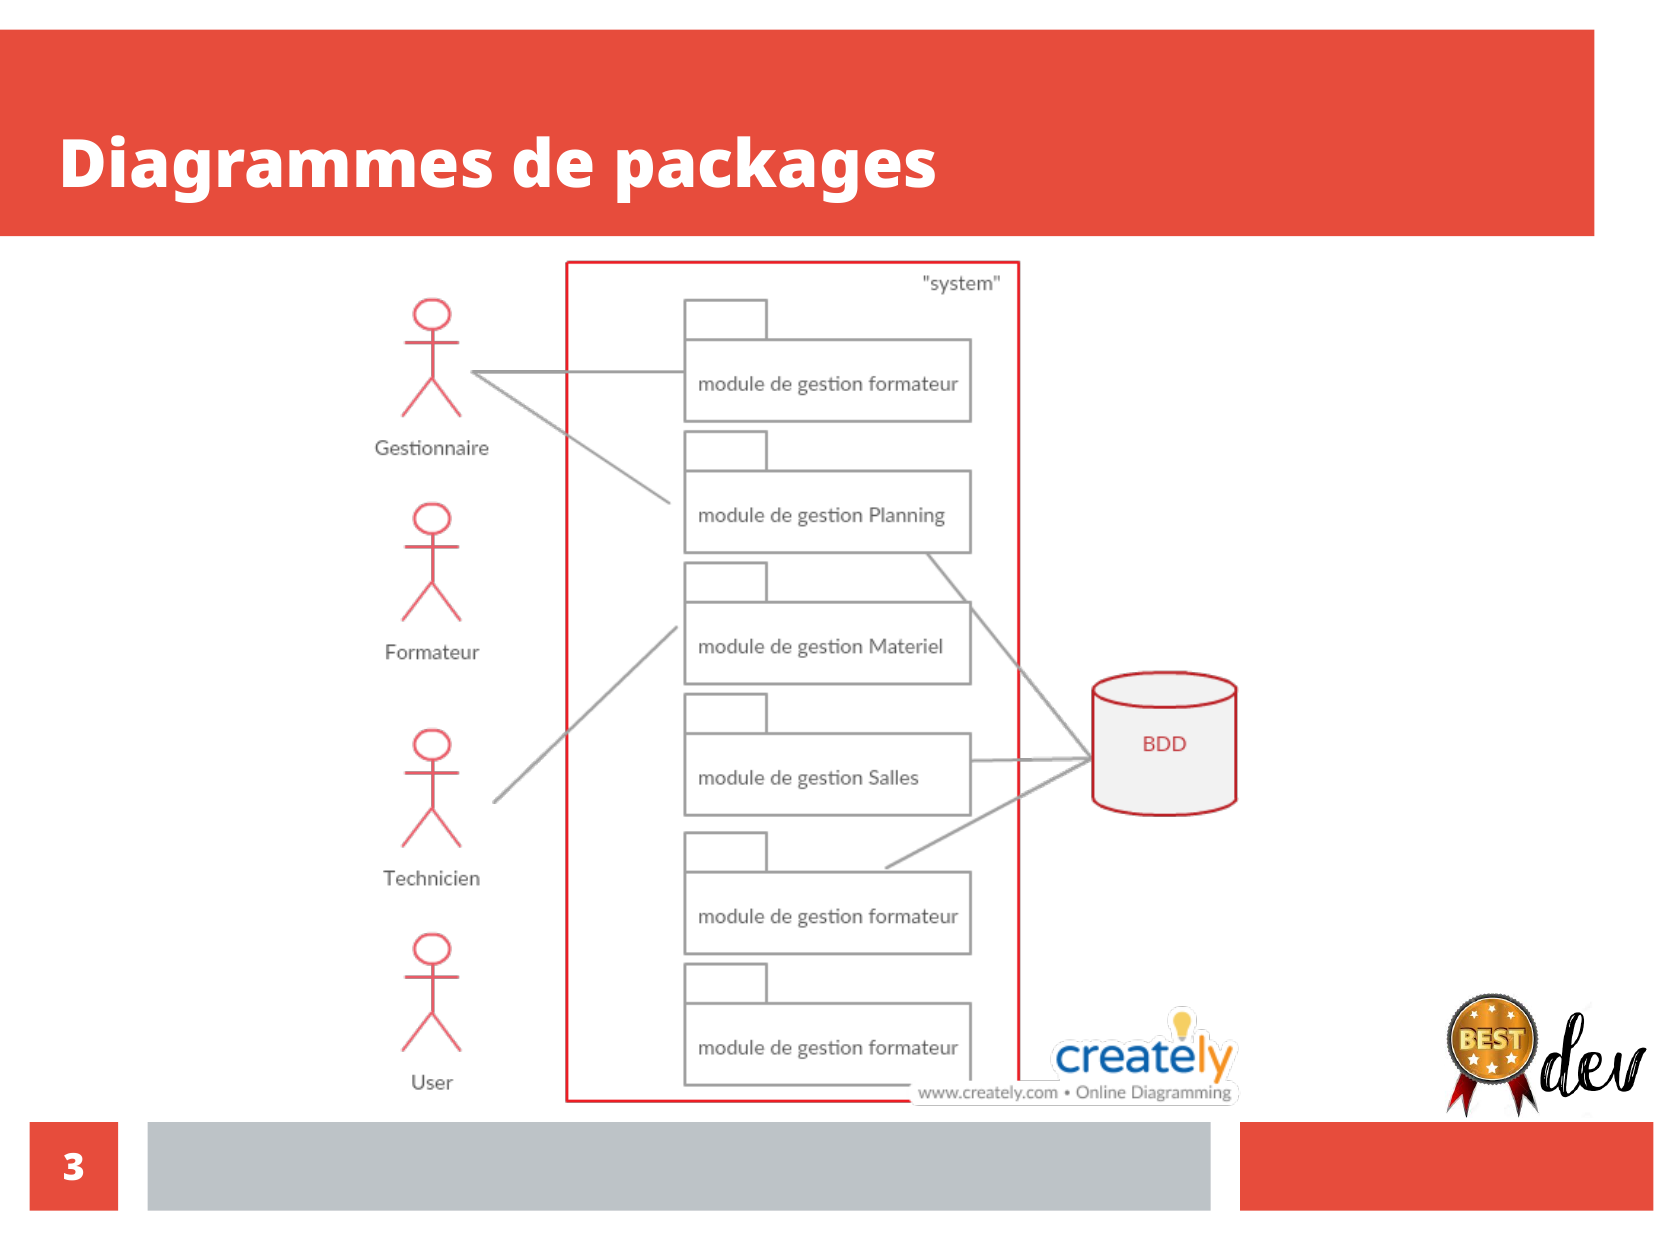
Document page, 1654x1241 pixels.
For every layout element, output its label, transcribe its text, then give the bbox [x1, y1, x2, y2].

title Diagrammes de packages [59, 59, 1595, 207]
picture [366, 248, 1252, 1116]
picture [1441, 992, 1649, 1118]
